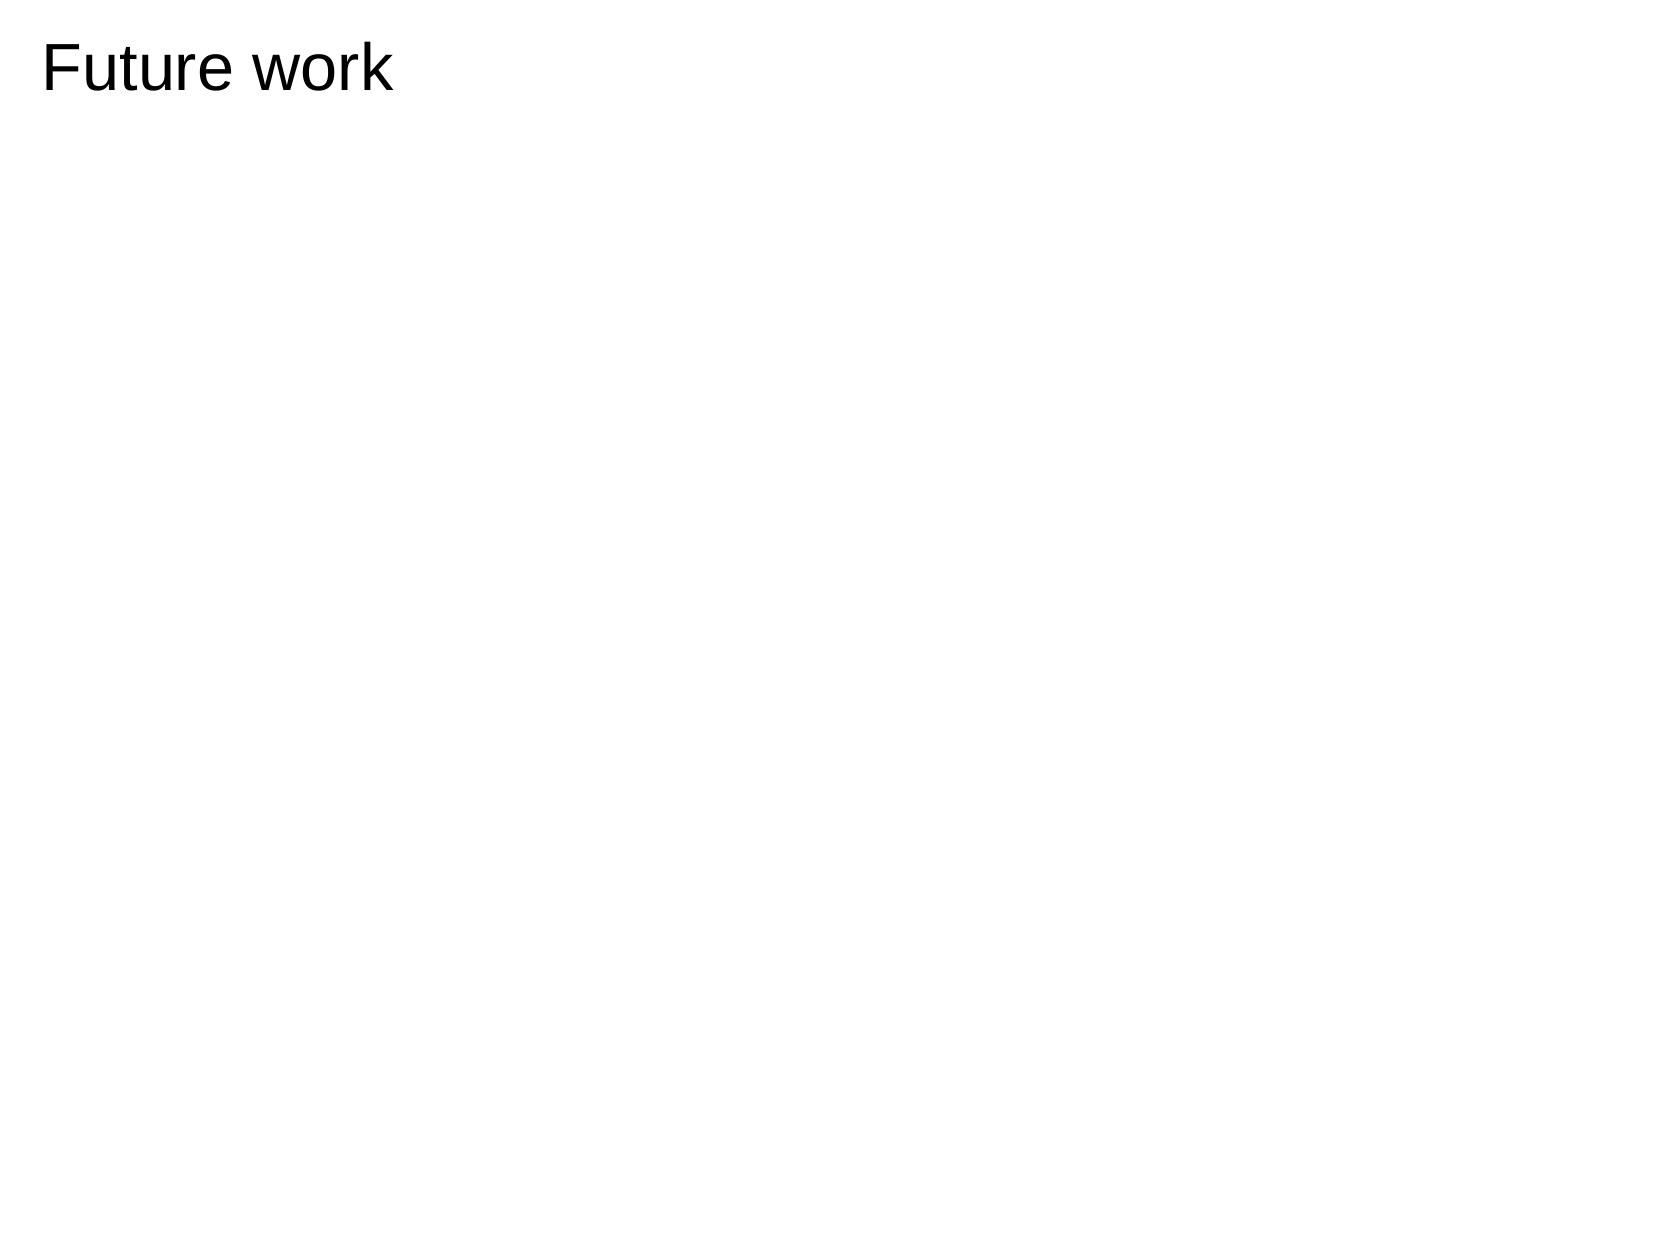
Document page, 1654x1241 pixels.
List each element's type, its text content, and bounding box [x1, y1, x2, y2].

title Future work [41, 30, 1530, 105]
